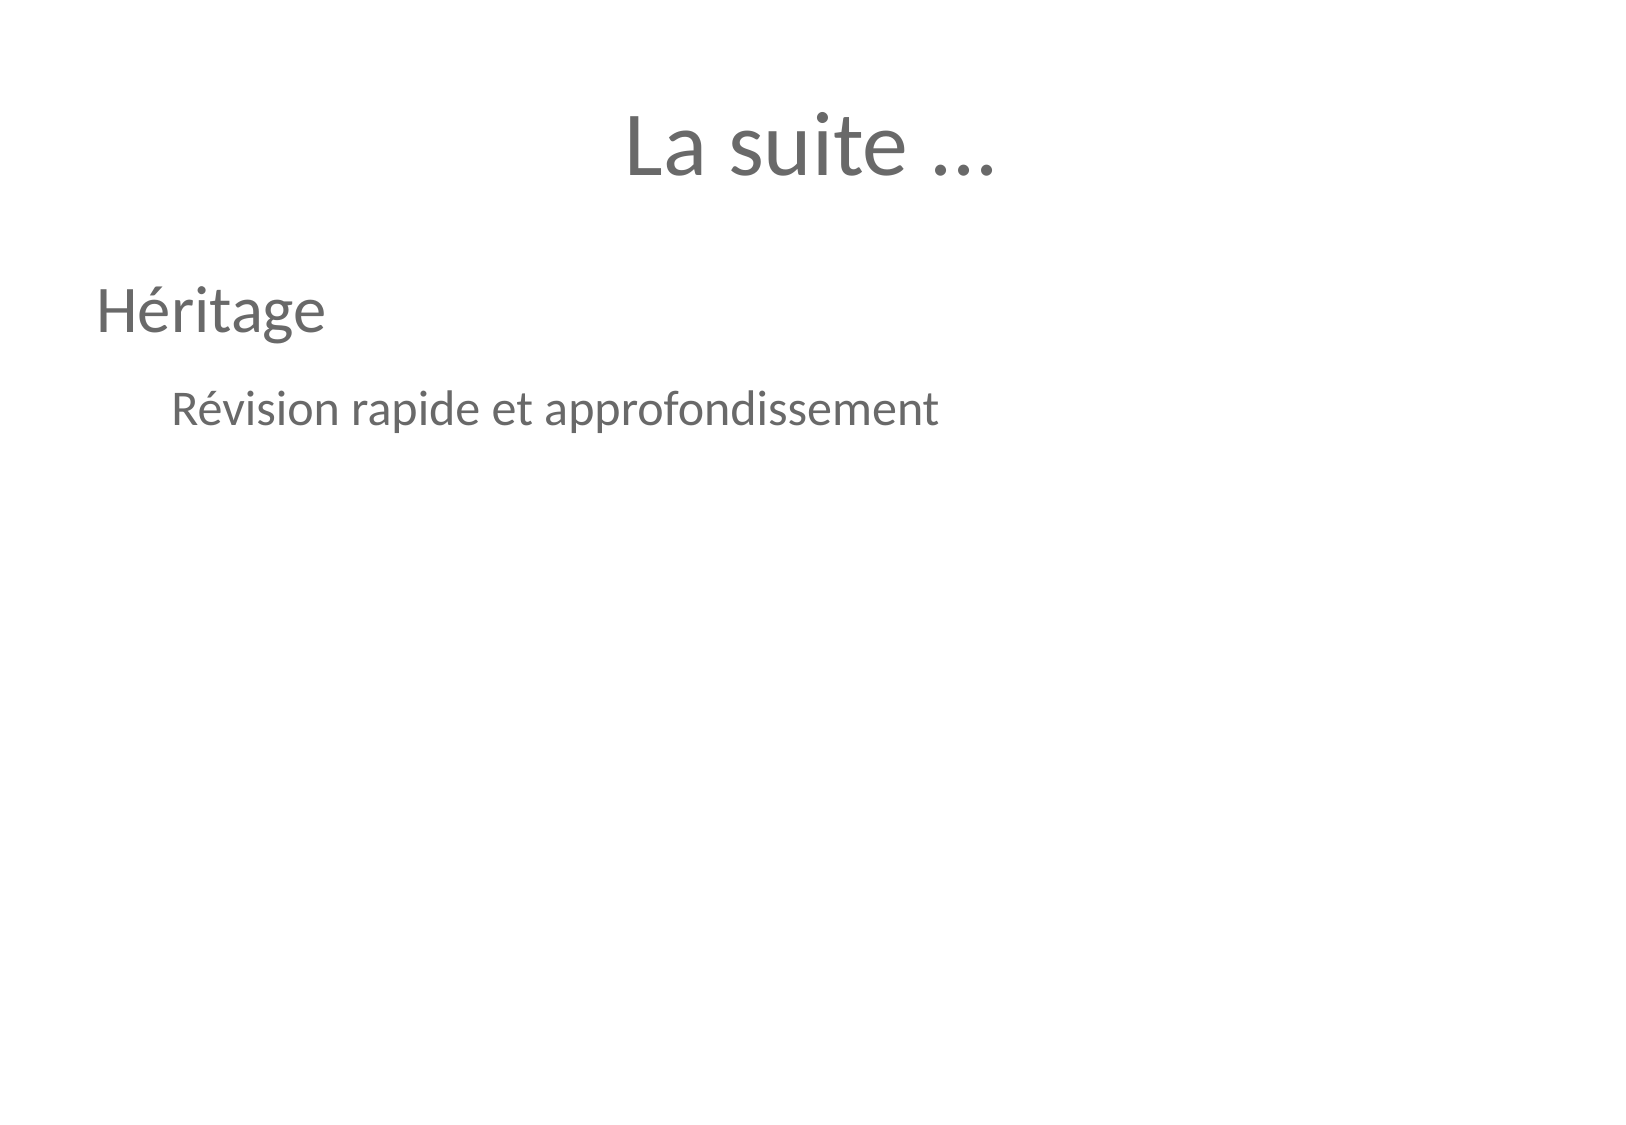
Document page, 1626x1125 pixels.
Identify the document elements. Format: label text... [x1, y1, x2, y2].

list Héritage Révision rapide et approfondissement [81, 262, 1544, 1082]
title La suite ... [81, 45, 1544, 233]
